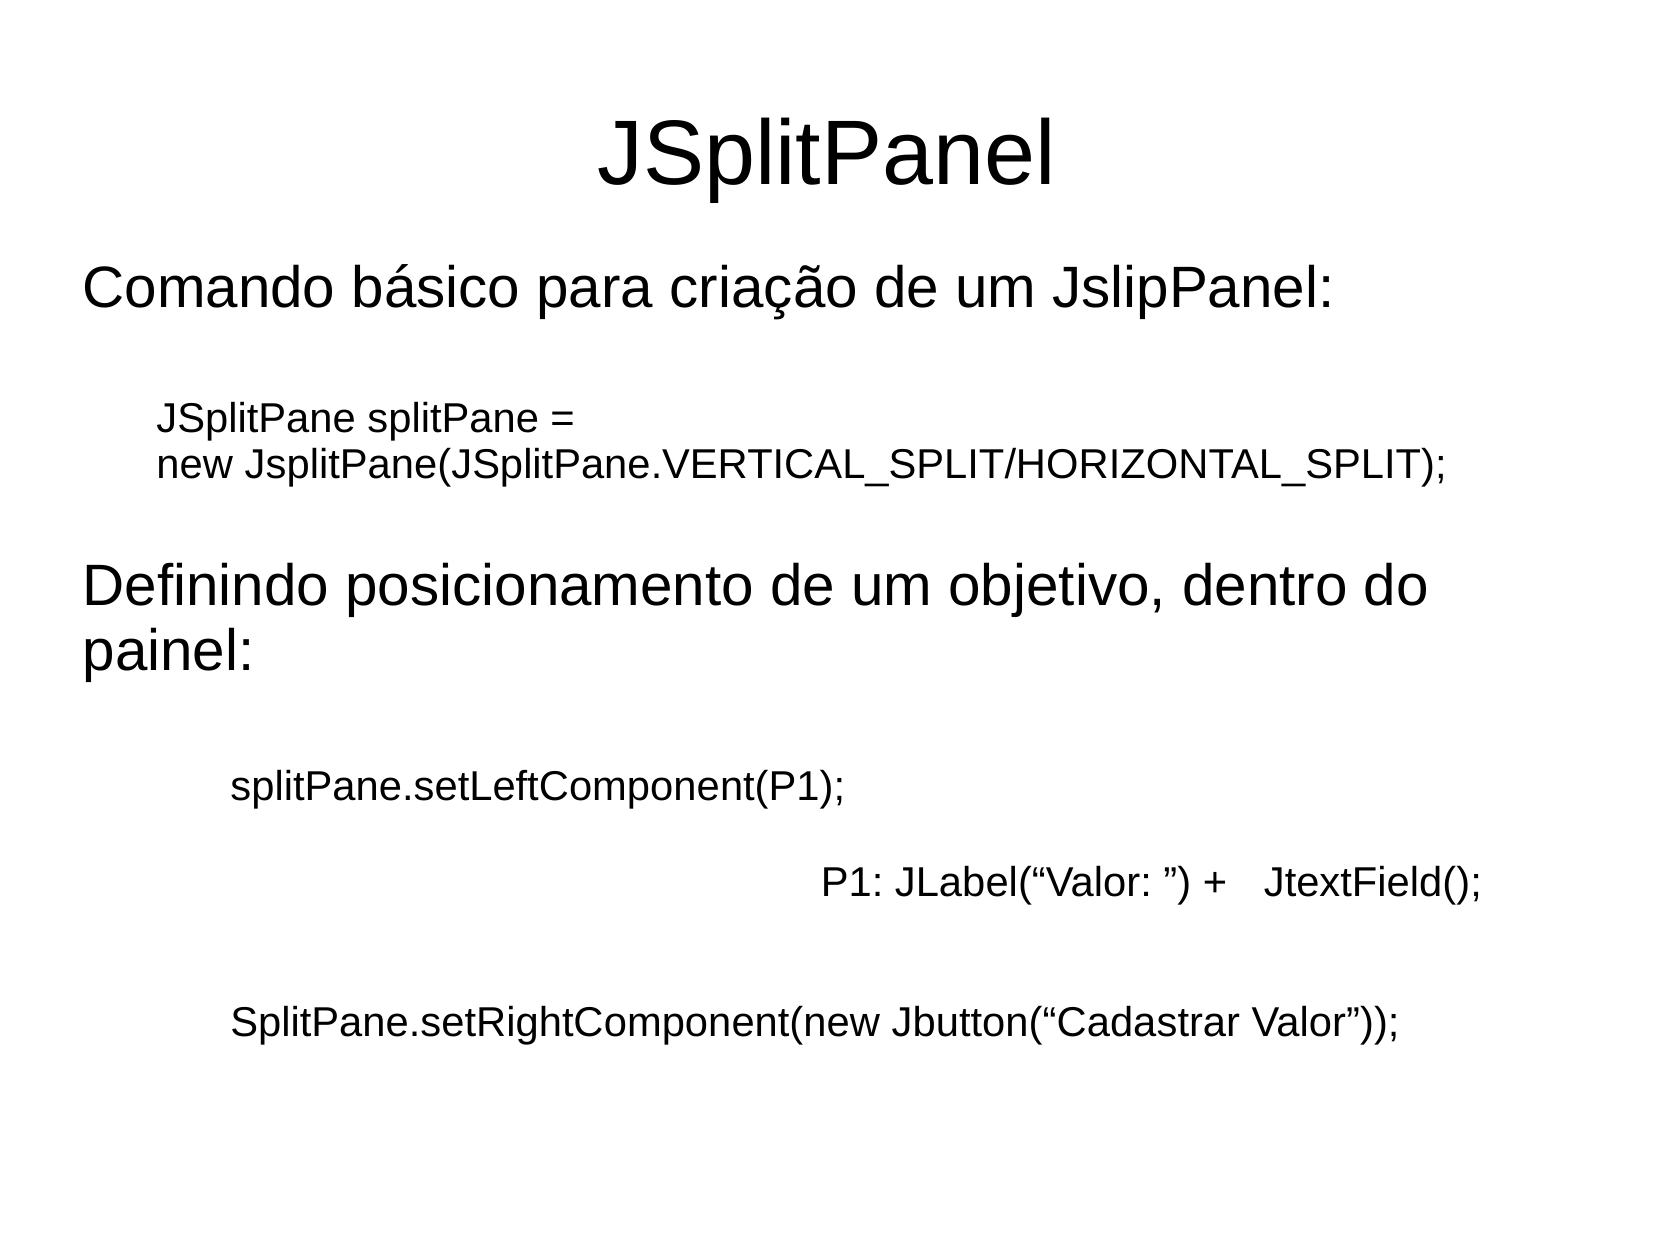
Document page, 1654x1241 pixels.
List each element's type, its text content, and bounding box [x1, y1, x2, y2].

subtitle Comando básico para criação de um JslipPanel: JSplitPane splitPane = new JsplitPane(JSplitPane.VERTICAL_SPLIT/HORIZONTAL_SPLIT); Definindo posicionamento de um objetivo, dentro do painel: splitPane.setLeftComponent(P1); P1: JLabel(“Valor: ”) + JtextField(); SplitPane.setRightComponent(new Jbutton(“Cadastrar Valor”)); [82, 254, 1571, 1045]
title JSplitPanel [82, 49, 1571, 254]
